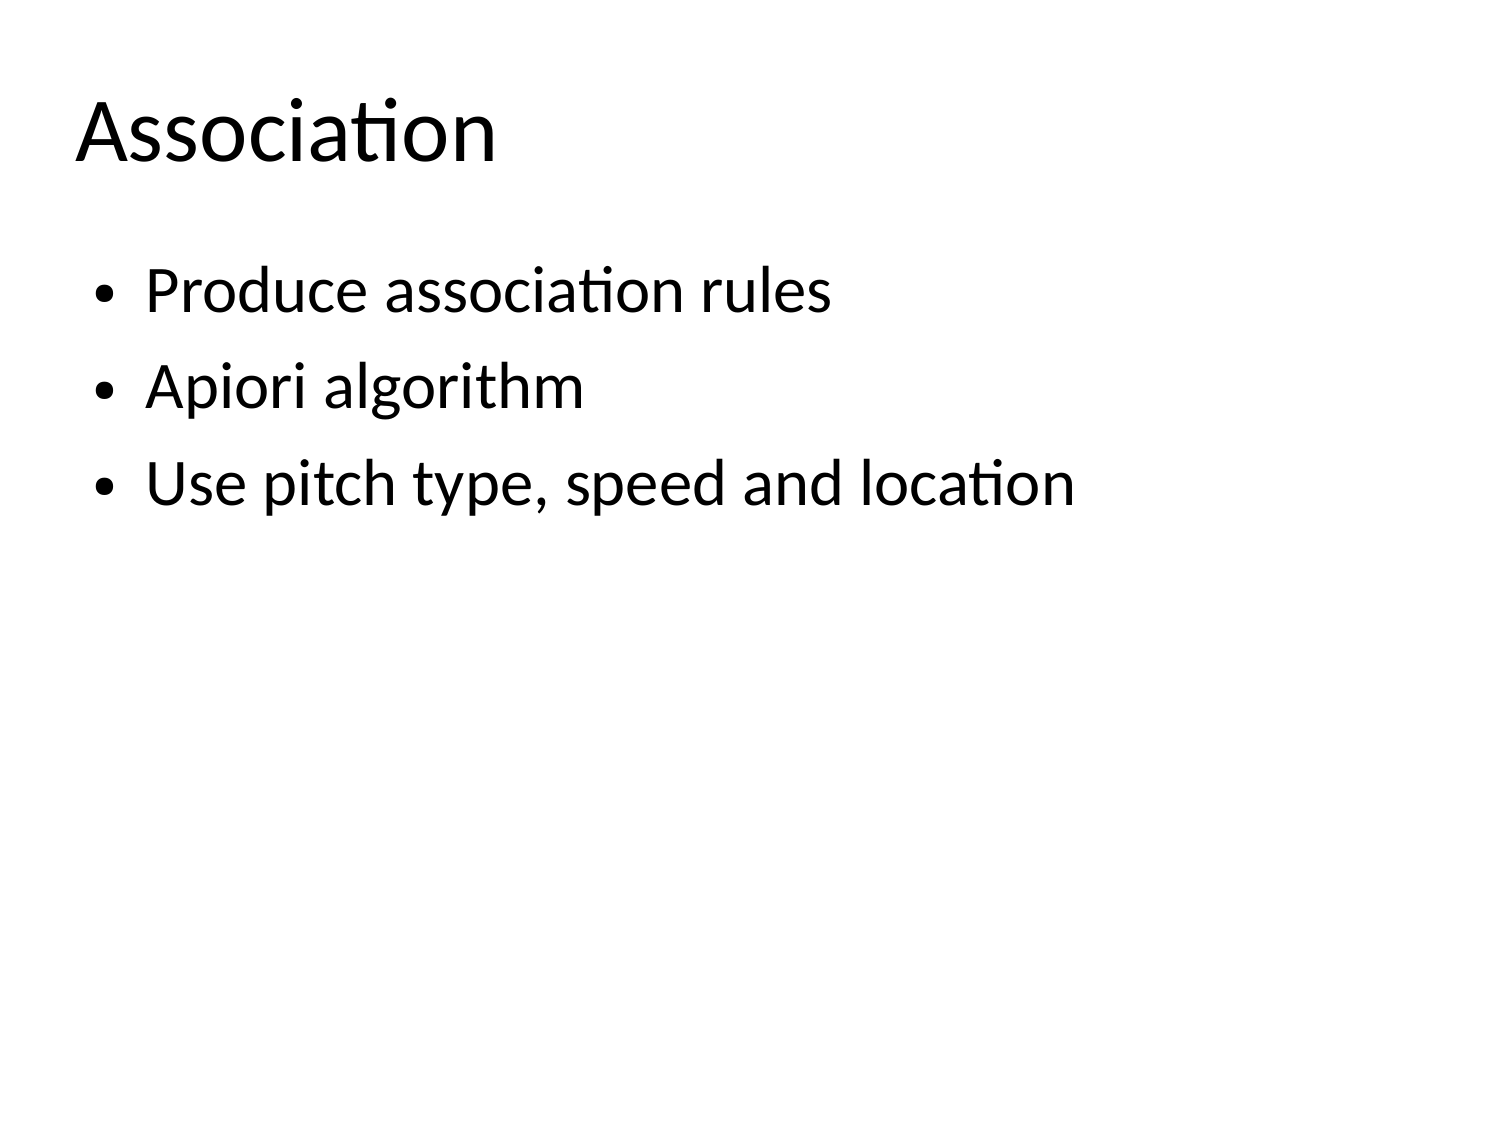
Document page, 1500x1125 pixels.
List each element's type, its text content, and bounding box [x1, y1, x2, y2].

title Association [75, 45, 1425, 233]
list Produce association rules Apiori algorithm Use pitch type, speed and location [75, 262, 1425, 1005]
